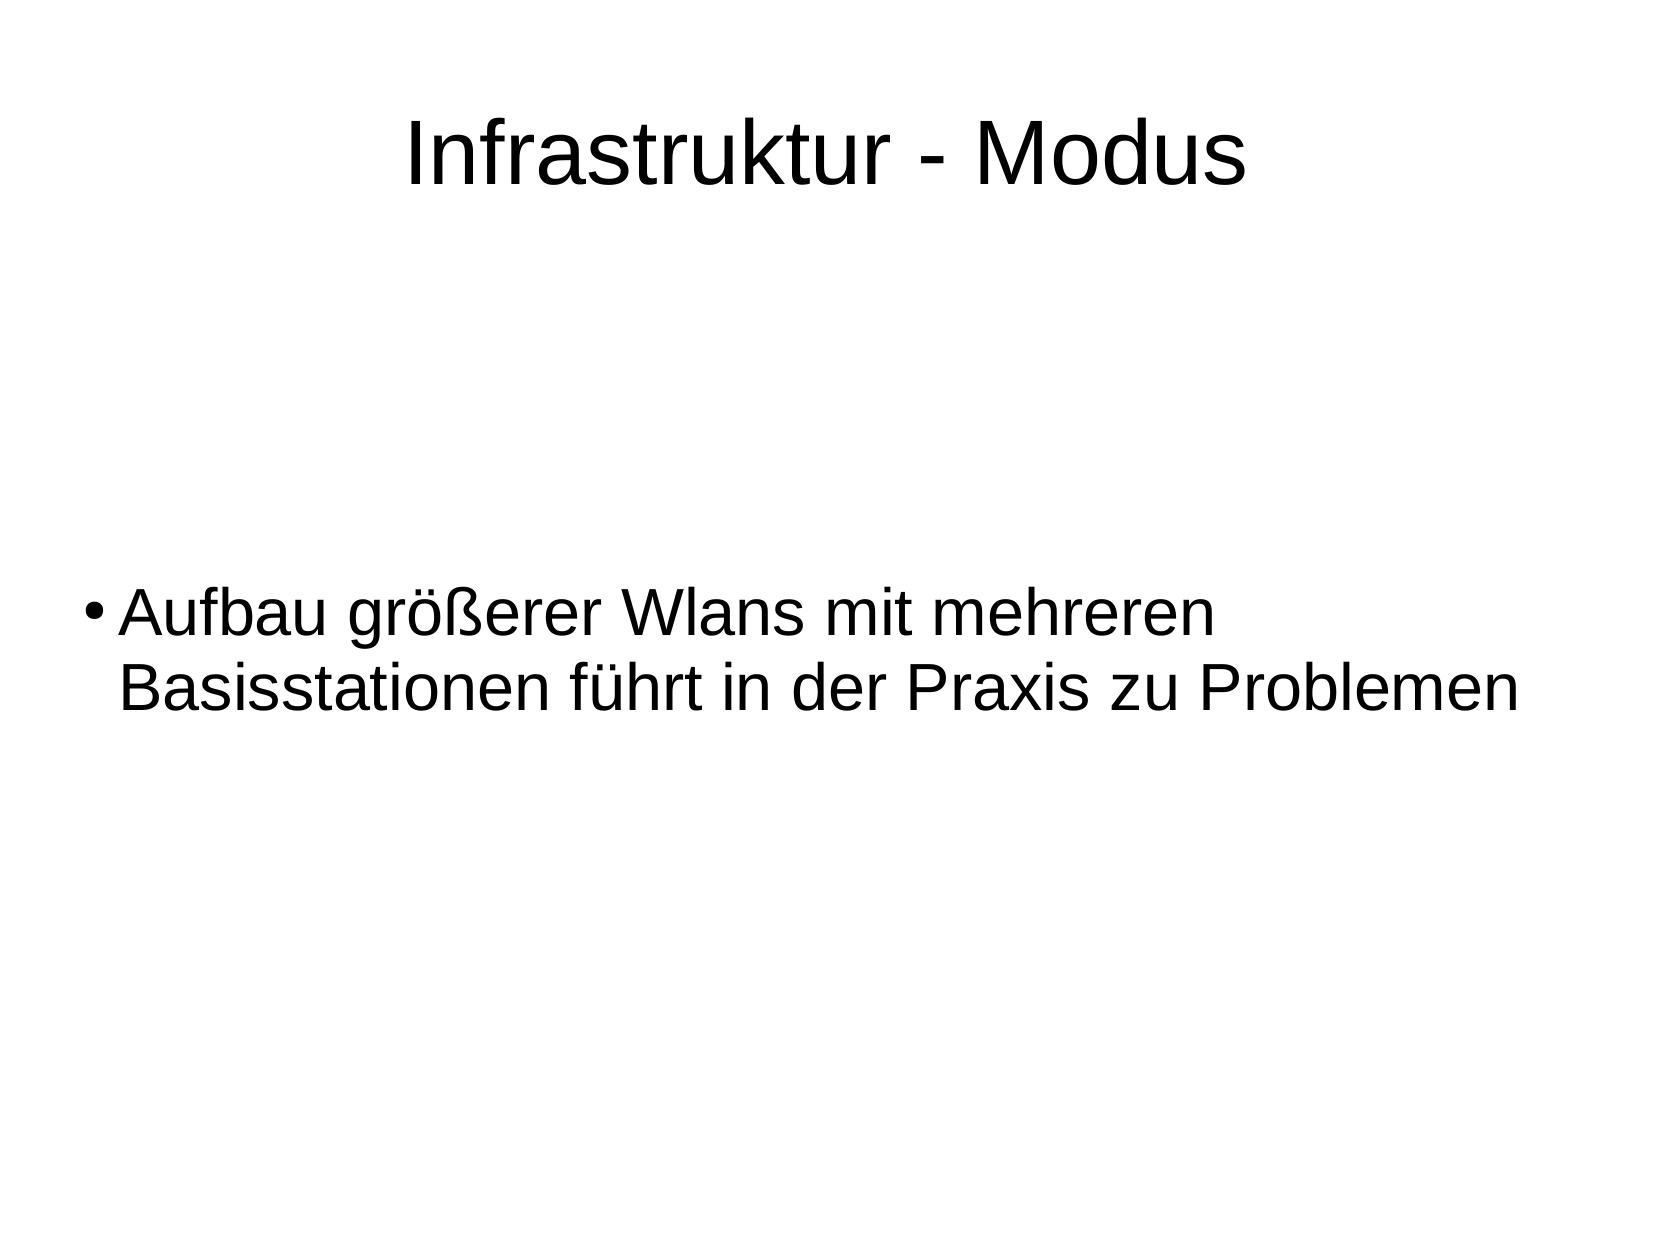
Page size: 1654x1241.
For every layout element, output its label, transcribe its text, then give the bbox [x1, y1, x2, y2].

title Infrastruktur - Modus [82, 49, 1571, 257]
subtitle Aufbau größerer Wlans mit mehreren Basisstationen führt in der Praxis zu Problemen [82, 290, 1571, 1010]
